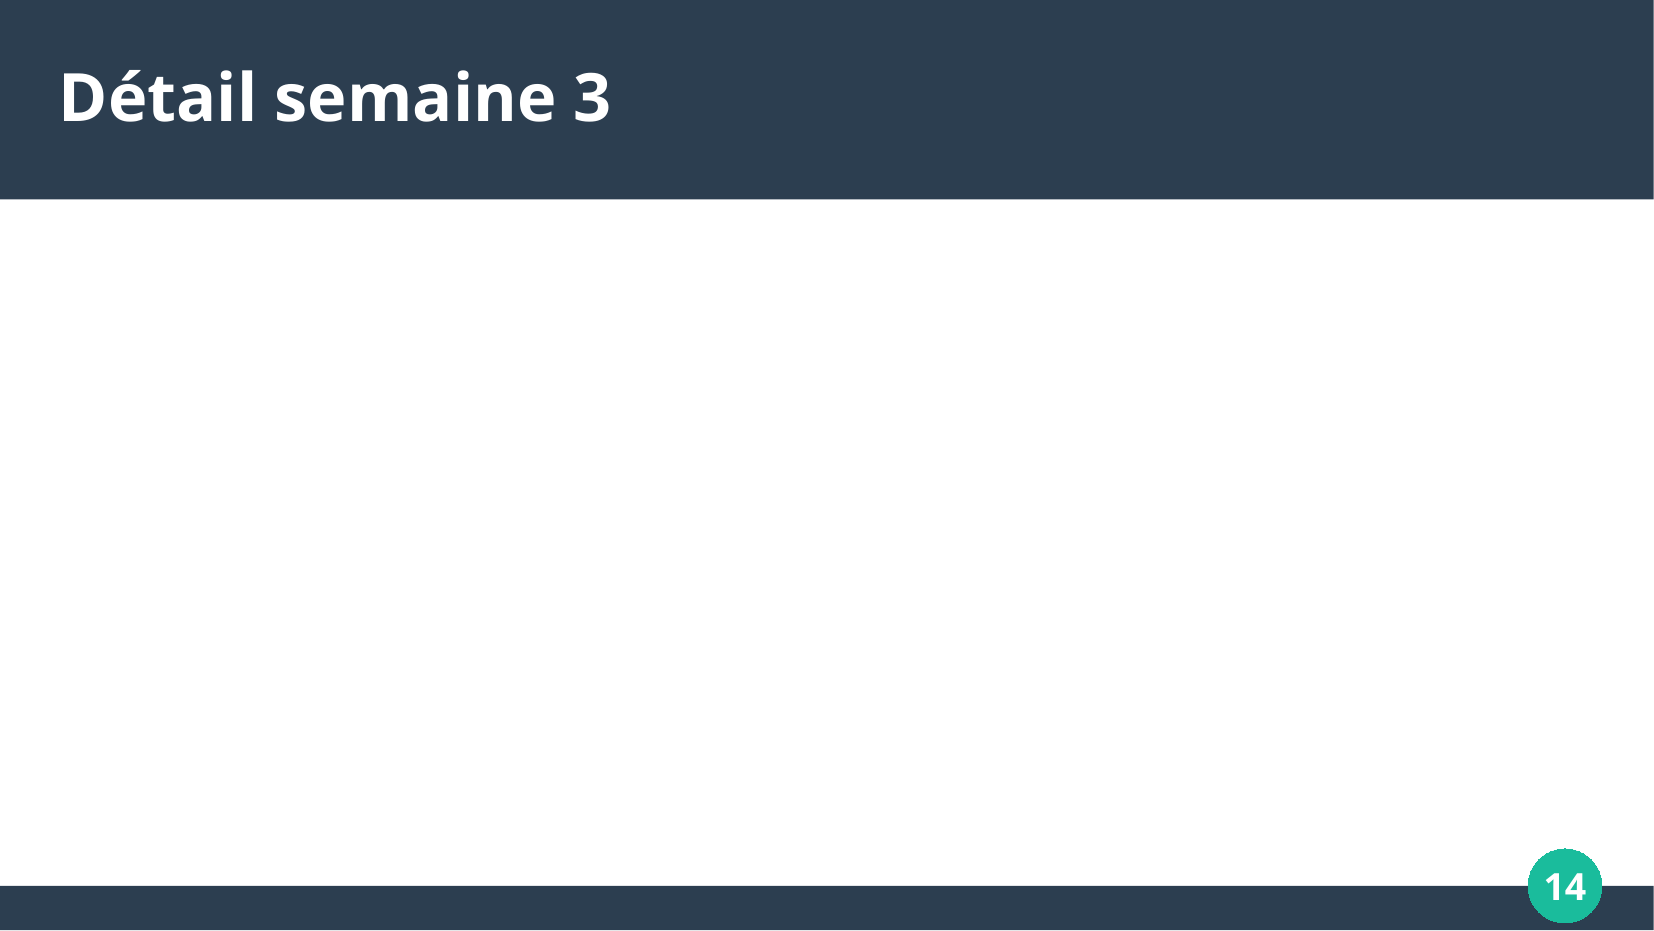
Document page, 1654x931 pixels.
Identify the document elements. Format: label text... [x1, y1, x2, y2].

title Détail semaine 3 [59, 37, 1595, 155]
